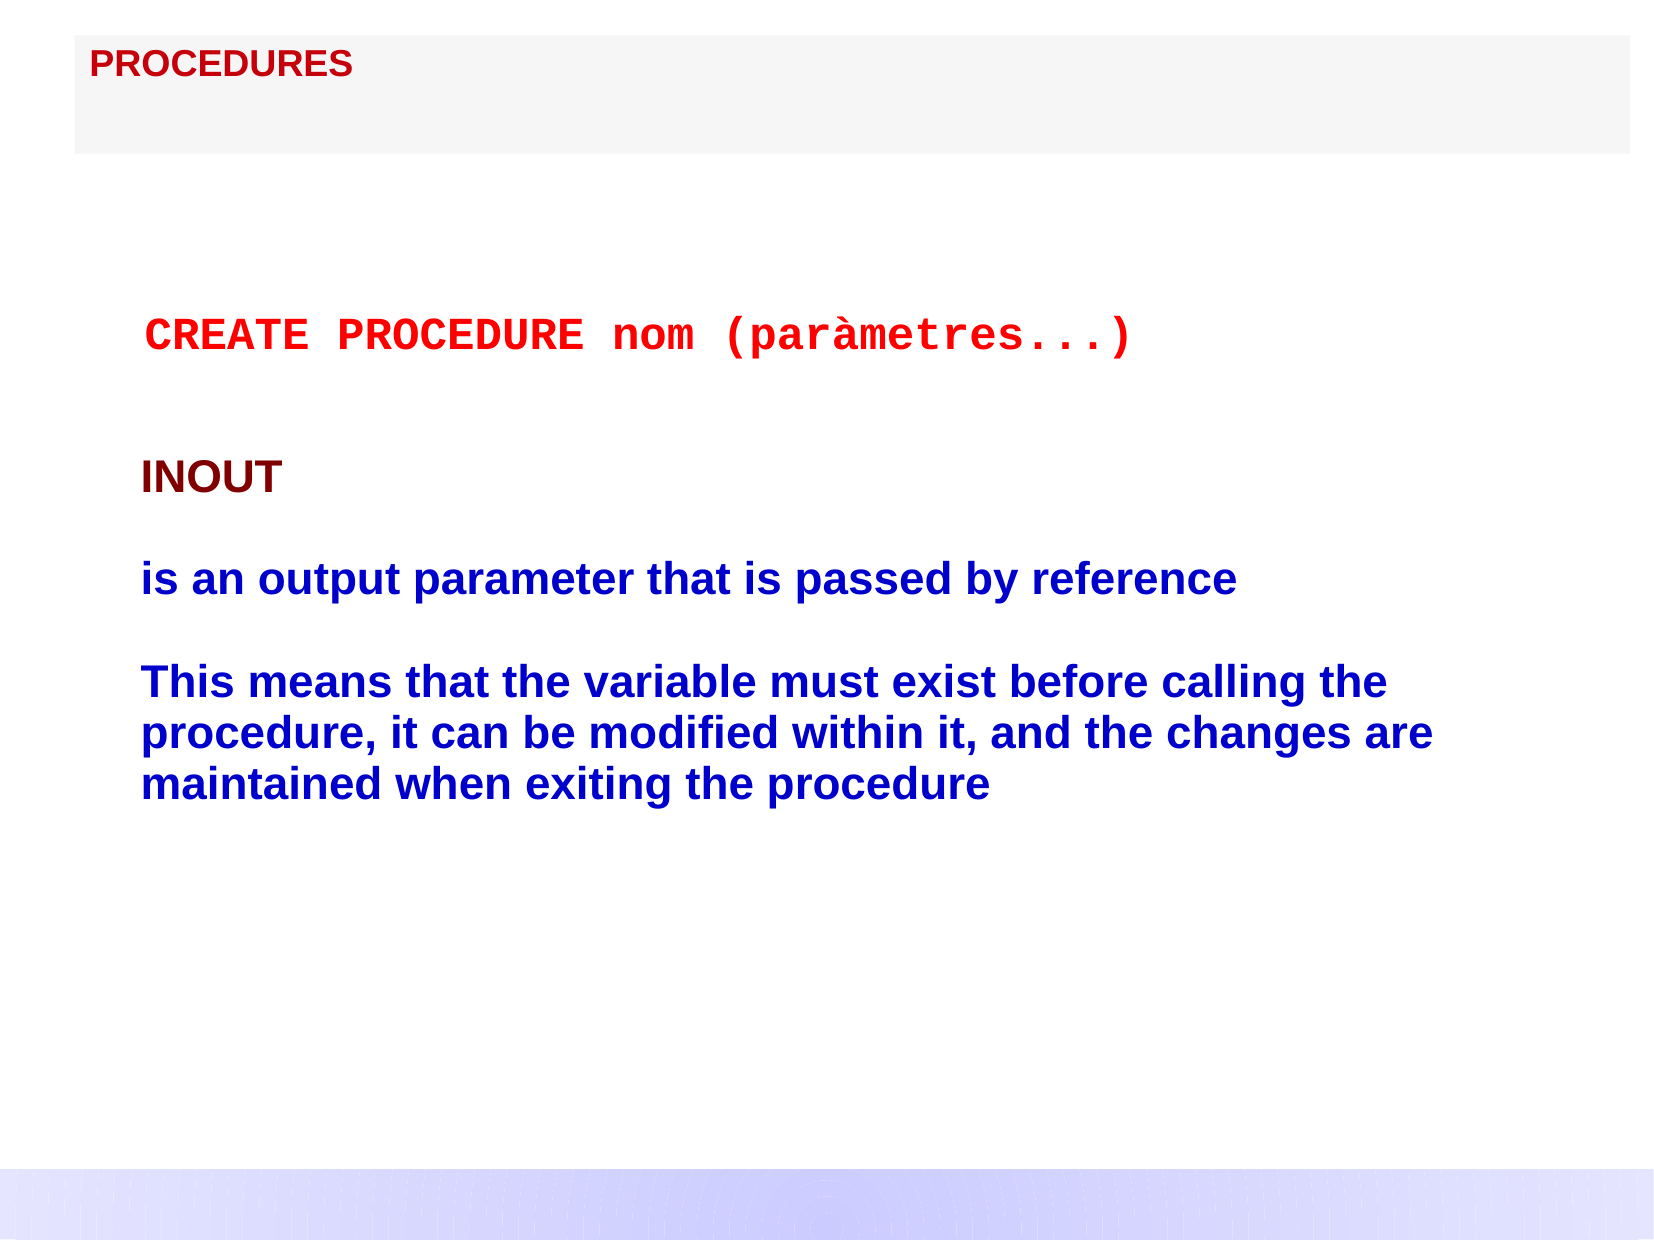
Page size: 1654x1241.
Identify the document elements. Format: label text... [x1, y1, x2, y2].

text_box INOUT is an output parameter that is passed by reference This means that the variable must exist before calling the procedure, it can be modified within it, and the changes are maintained when exiting the procedure [125, 443, 1560, 886]
text_box CREATE PROCEDURE nom (paràmetres...) [129, 304, 1607, 372]
text_box [0, 304, 1654, 1221]
text_box PROCEDURES [74, 35, 1630, 154]
